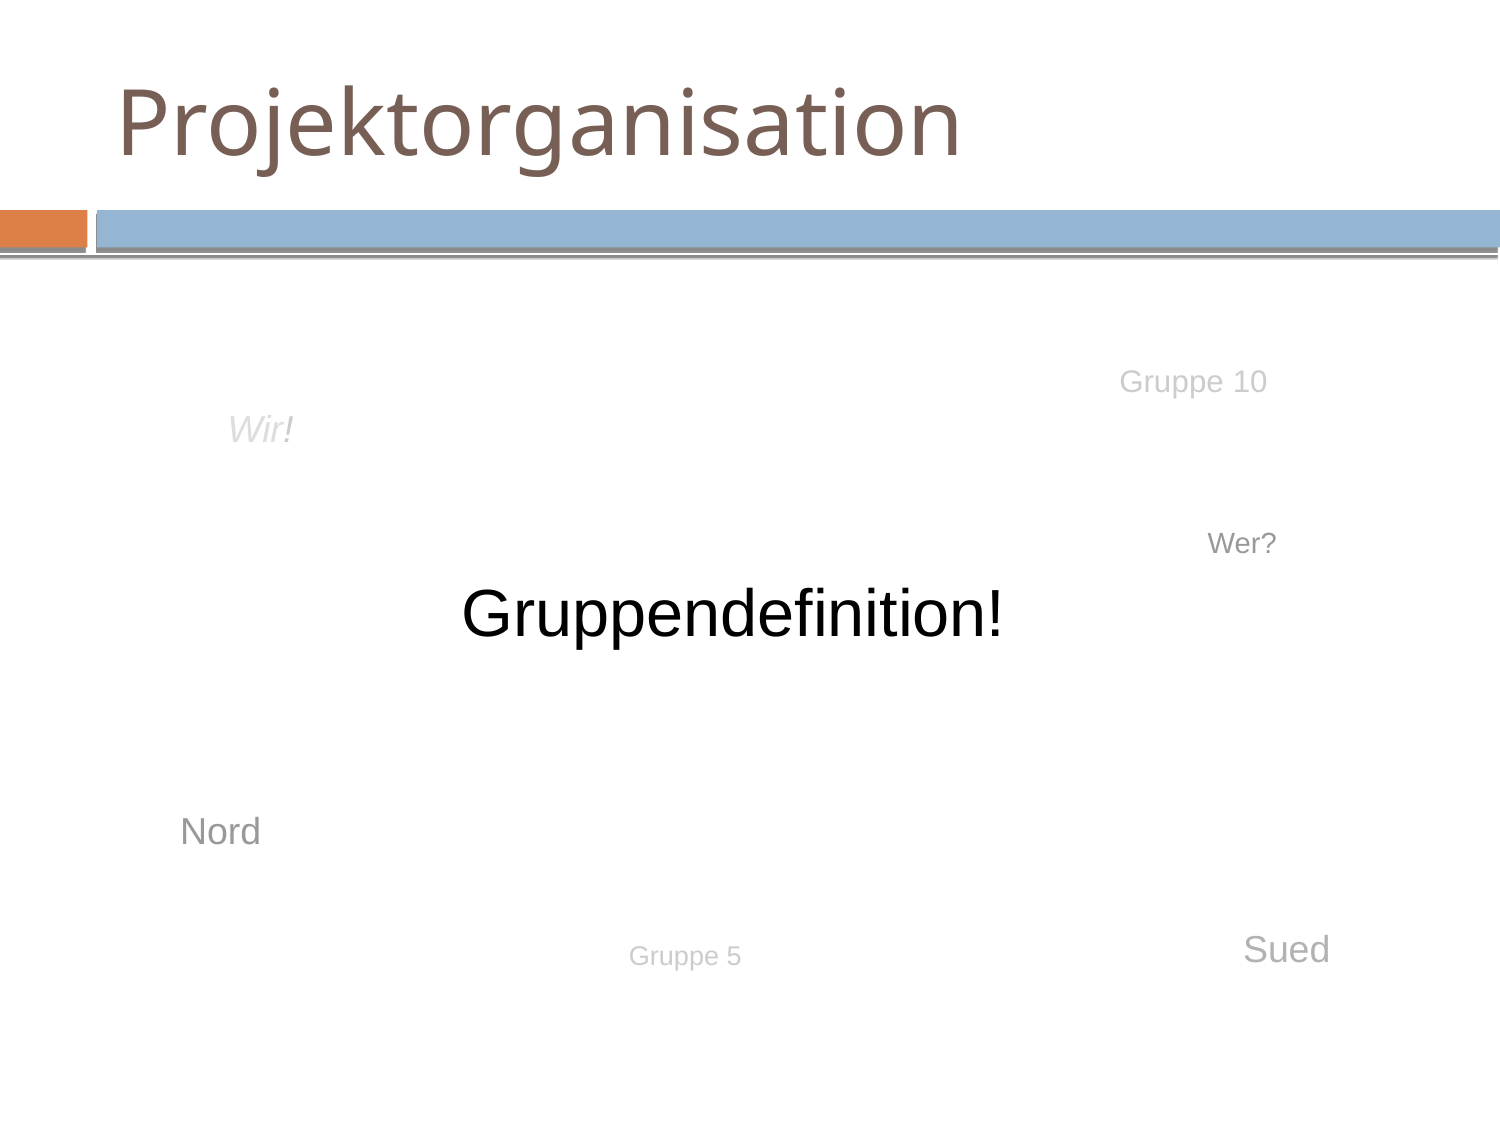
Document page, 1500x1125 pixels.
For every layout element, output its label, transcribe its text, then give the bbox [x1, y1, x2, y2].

title Projektorganisation [100, 37, 1438, 200]
subtitle Gruppendefinition! [47, 274, 1385, 1028]
text_box Gruppe 10 [1104, 356, 1283, 407]
text_box Gruppe 5 [614, 933, 757, 979]
text_box Sued [1228, 921, 1346, 979]
text_box Nord [165, 803, 277, 860]
text_box Wir! [212, 401, 309, 459]
text_box Wer? [1192, 519, 1292, 567]
